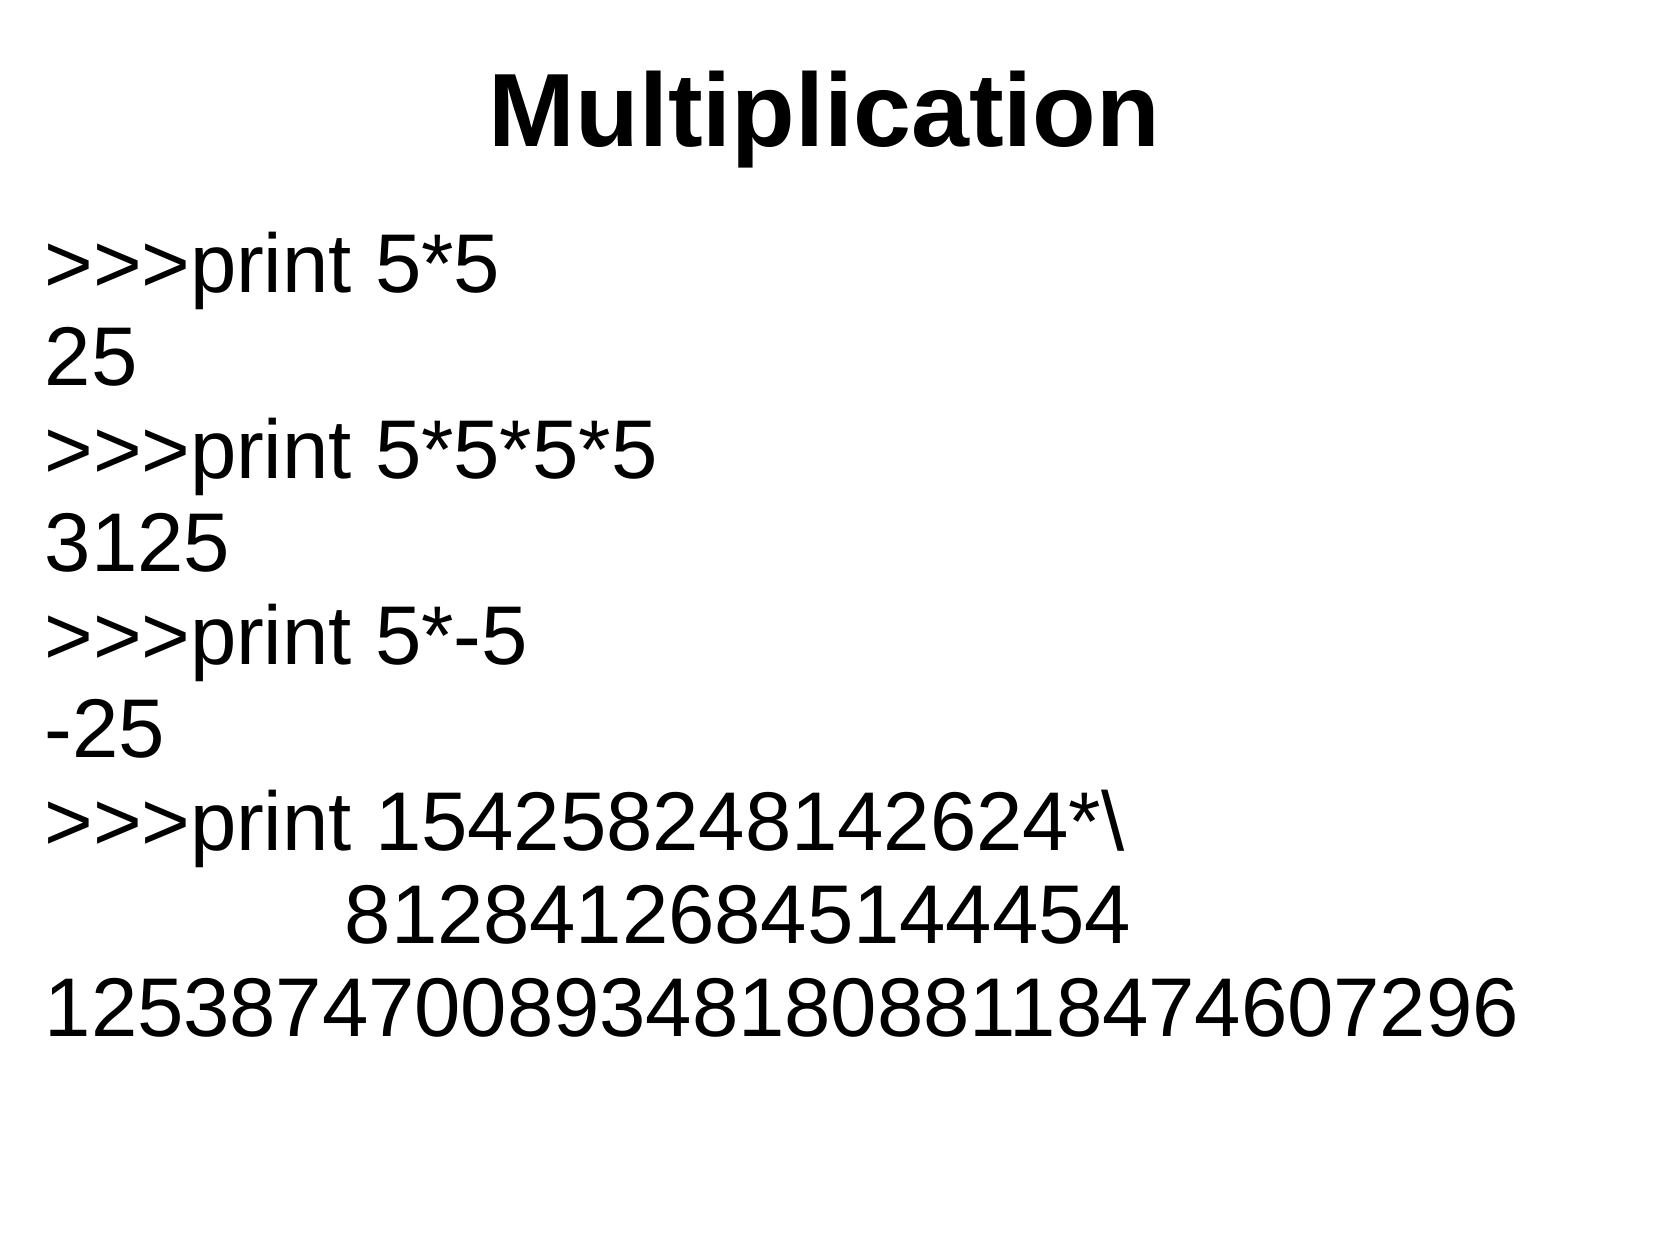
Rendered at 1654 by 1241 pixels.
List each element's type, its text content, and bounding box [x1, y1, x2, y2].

text_box Multiplication [45, 45, 1606, 177]
text_box >>>print 5*5 25 >>>print 5*5*5*5 3125 >>>print 5*-5 -25 >>>print 154258248142624*\ 81284126845144454 12538747008934818088118474607296 [30, 210, 1606, 1065]
